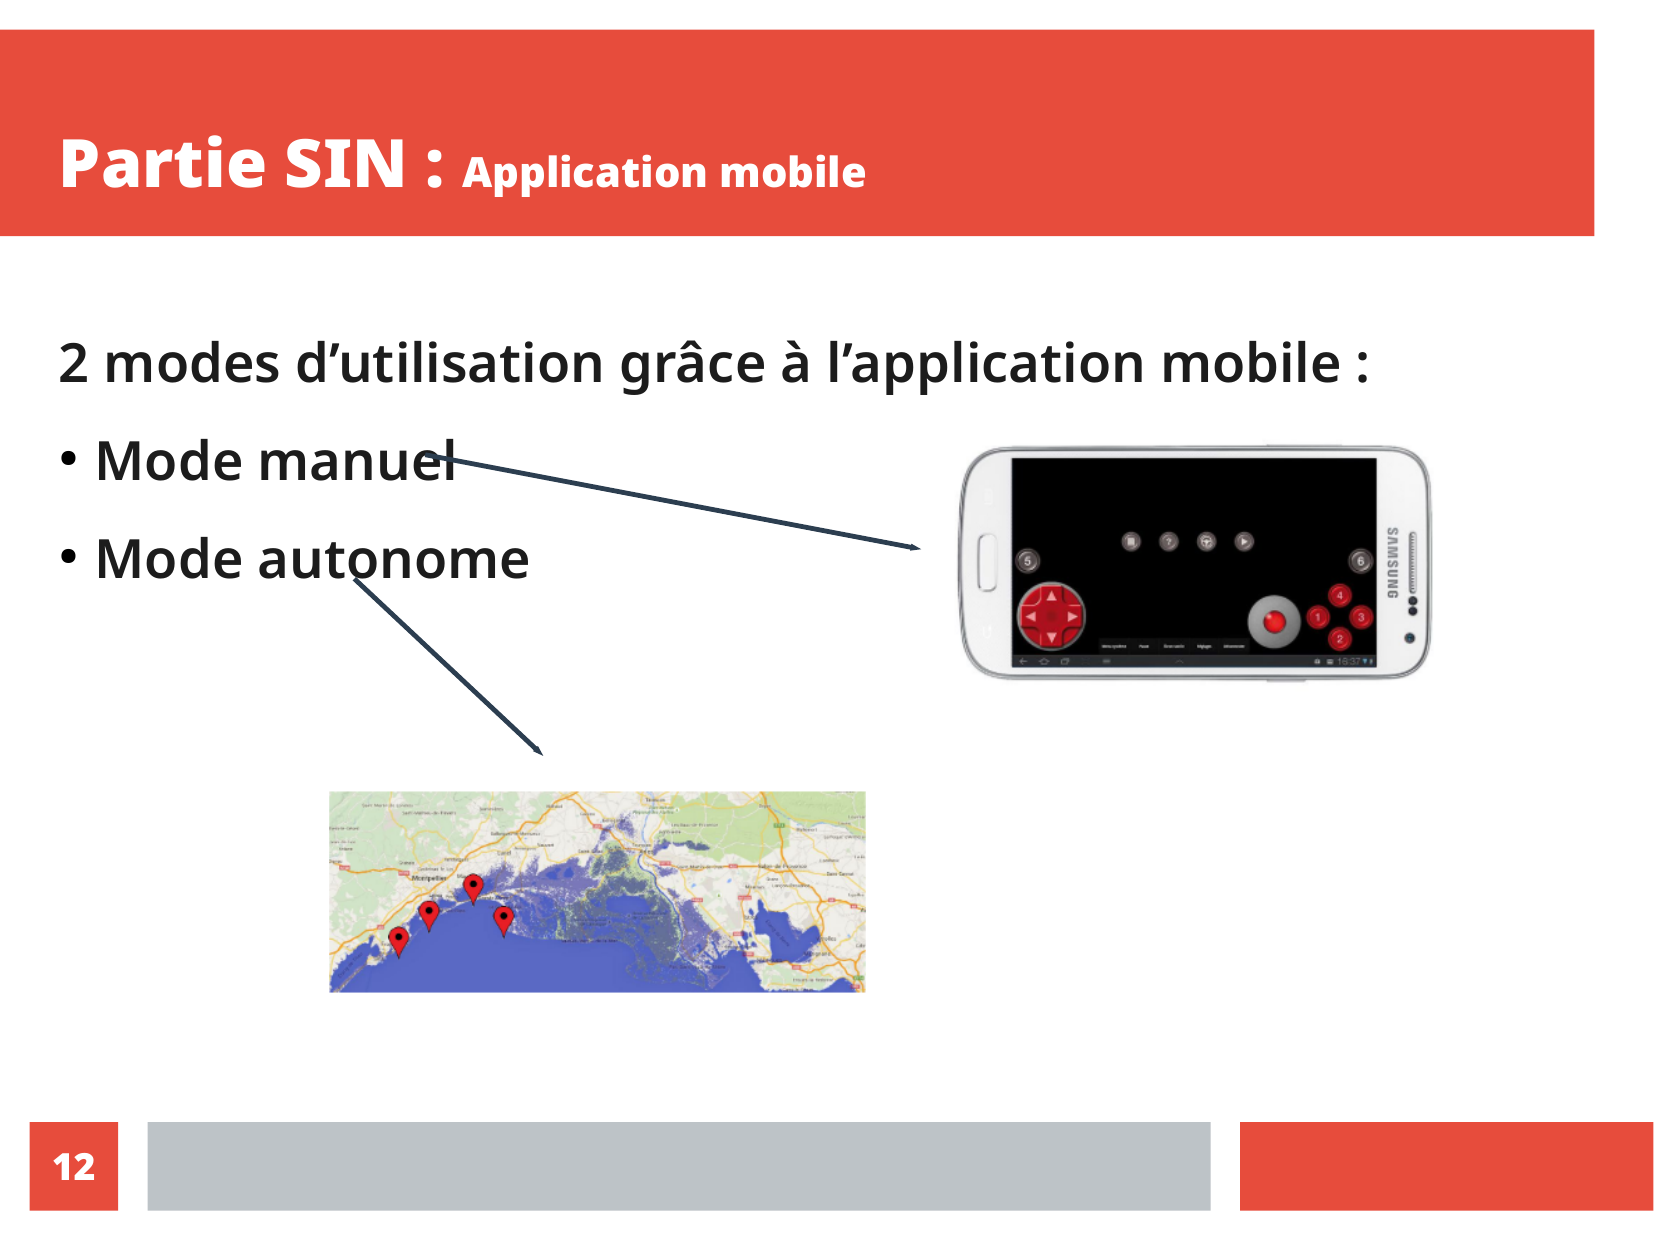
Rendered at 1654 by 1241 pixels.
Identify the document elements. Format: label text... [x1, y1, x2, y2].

picture [318, 779, 876, 999]
picture [933, 436, 1452, 697]
list 2 modes d’utilisation grâce à l’application mobile : Mode manuel Mode autonome [59, 324, 1565, 1093]
title Partie SIN : Application mobile [59, 59, 1595, 207]
